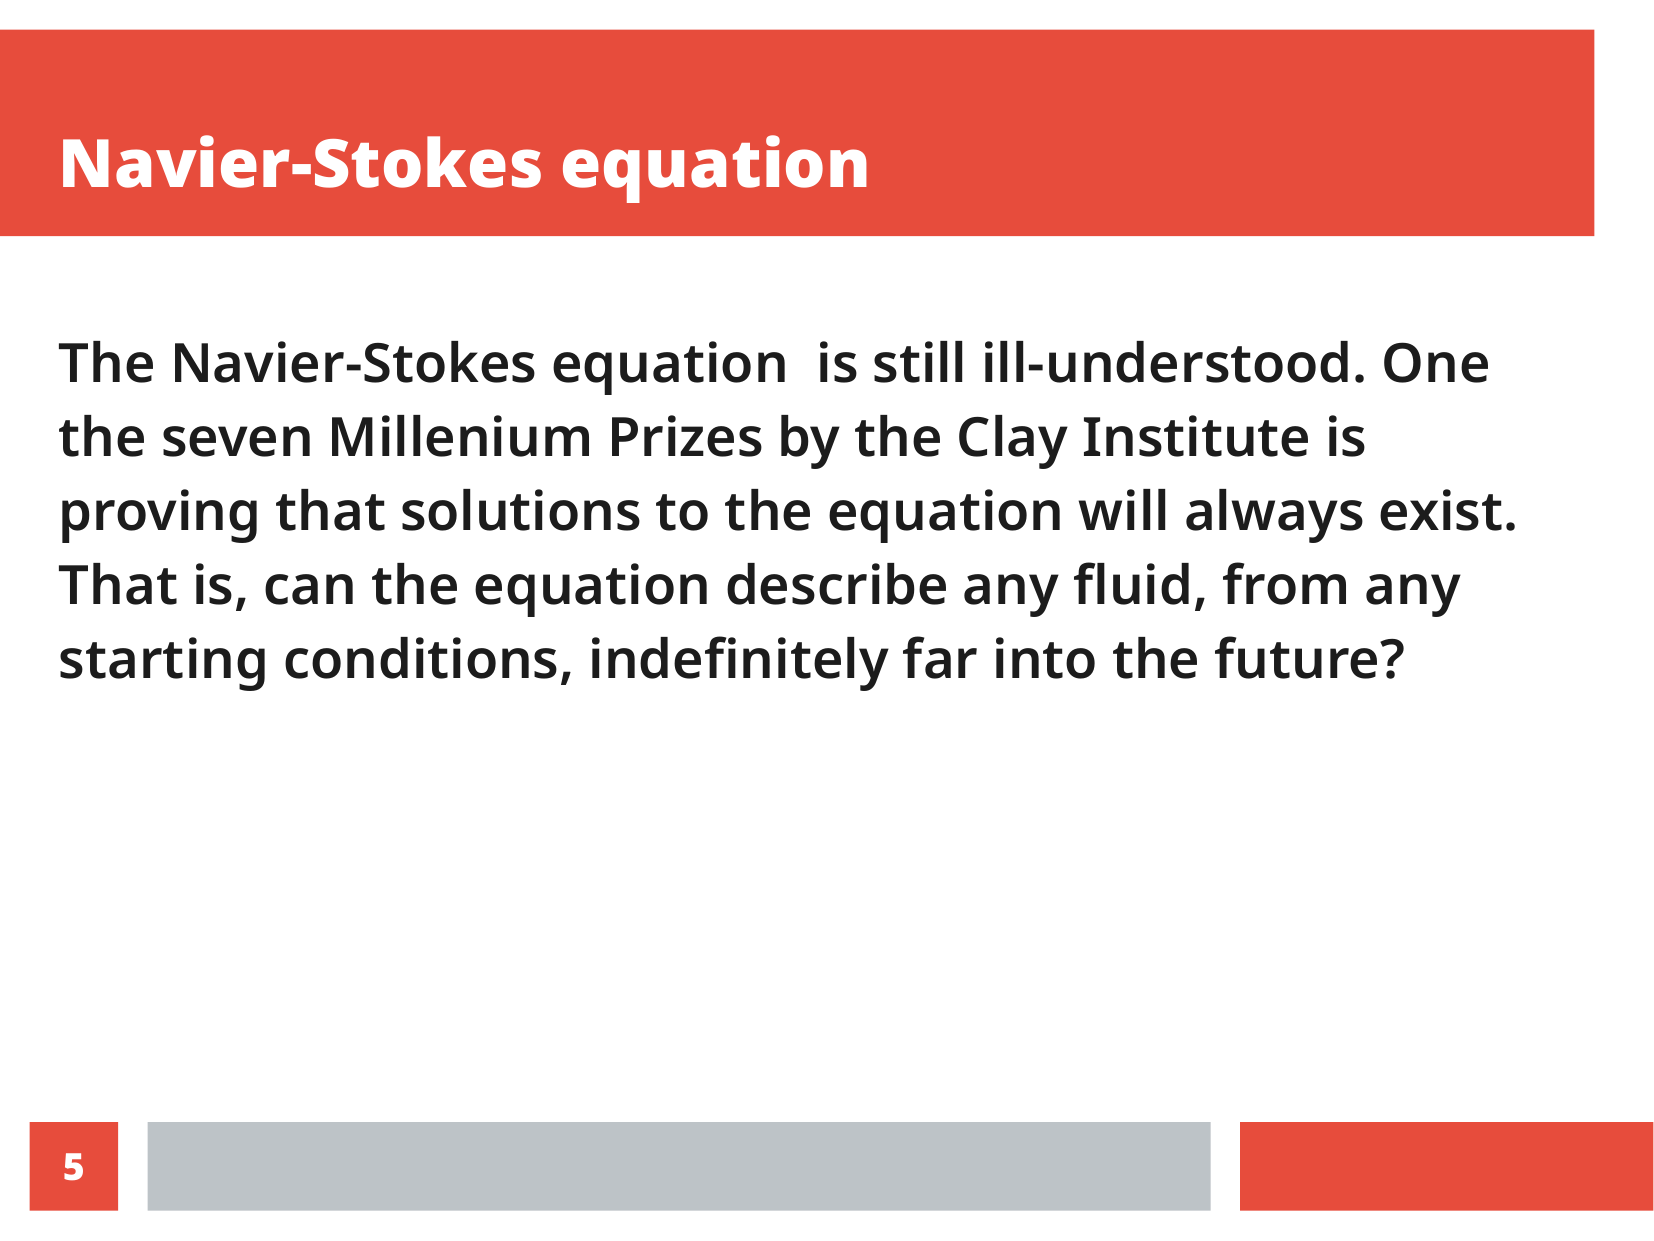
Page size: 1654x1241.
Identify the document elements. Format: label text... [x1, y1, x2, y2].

list The Navier-Stokes equation is still ill-understood. One the seven Millenium Prizes by the Clay Institute is proving that solutions to the equation will always exist. That is, can the equation describe any fluid, from any starting conditions, indefinitely far into the future? [59, 324, 1565, 1093]
title Navier-Stokes equation [59, 59, 1595, 207]
